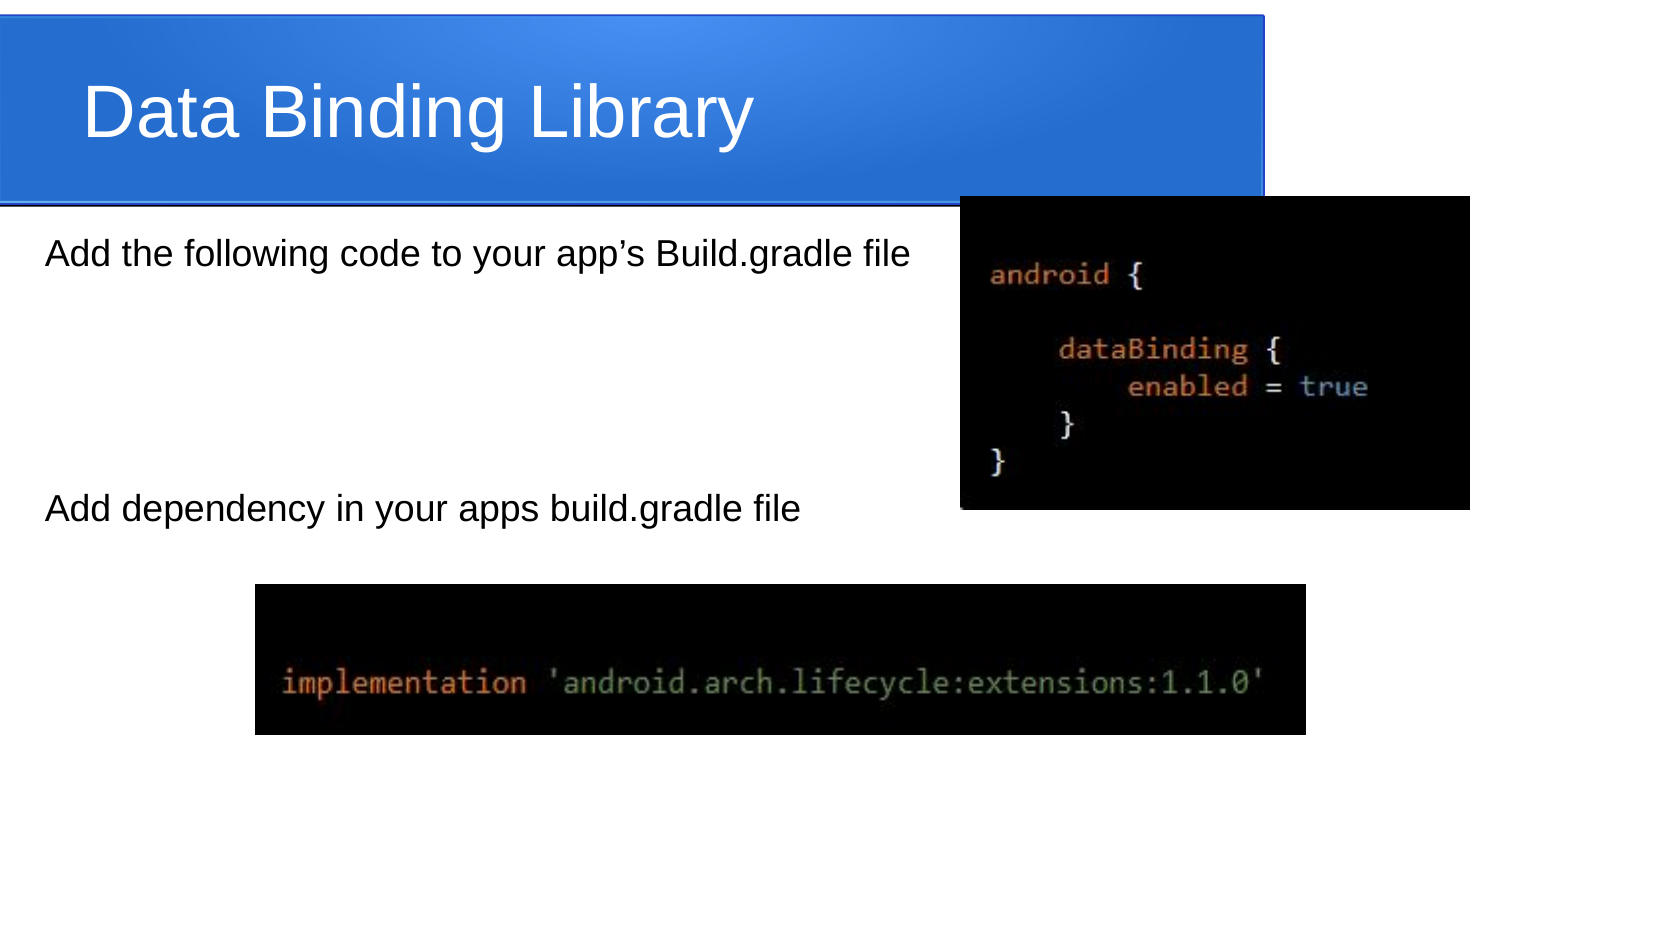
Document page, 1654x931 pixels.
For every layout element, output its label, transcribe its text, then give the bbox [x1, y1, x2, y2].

picture [960, 196, 1470, 511]
picture [255, 584, 1306, 736]
text_box Add dependency in your apps build.gradle file [30, 480, 931, 537]
text_box Add the following code to your app’s Build.gradle file [30, 225, 946, 282]
title Data Binding Library [82, 35, 1235, 189]
